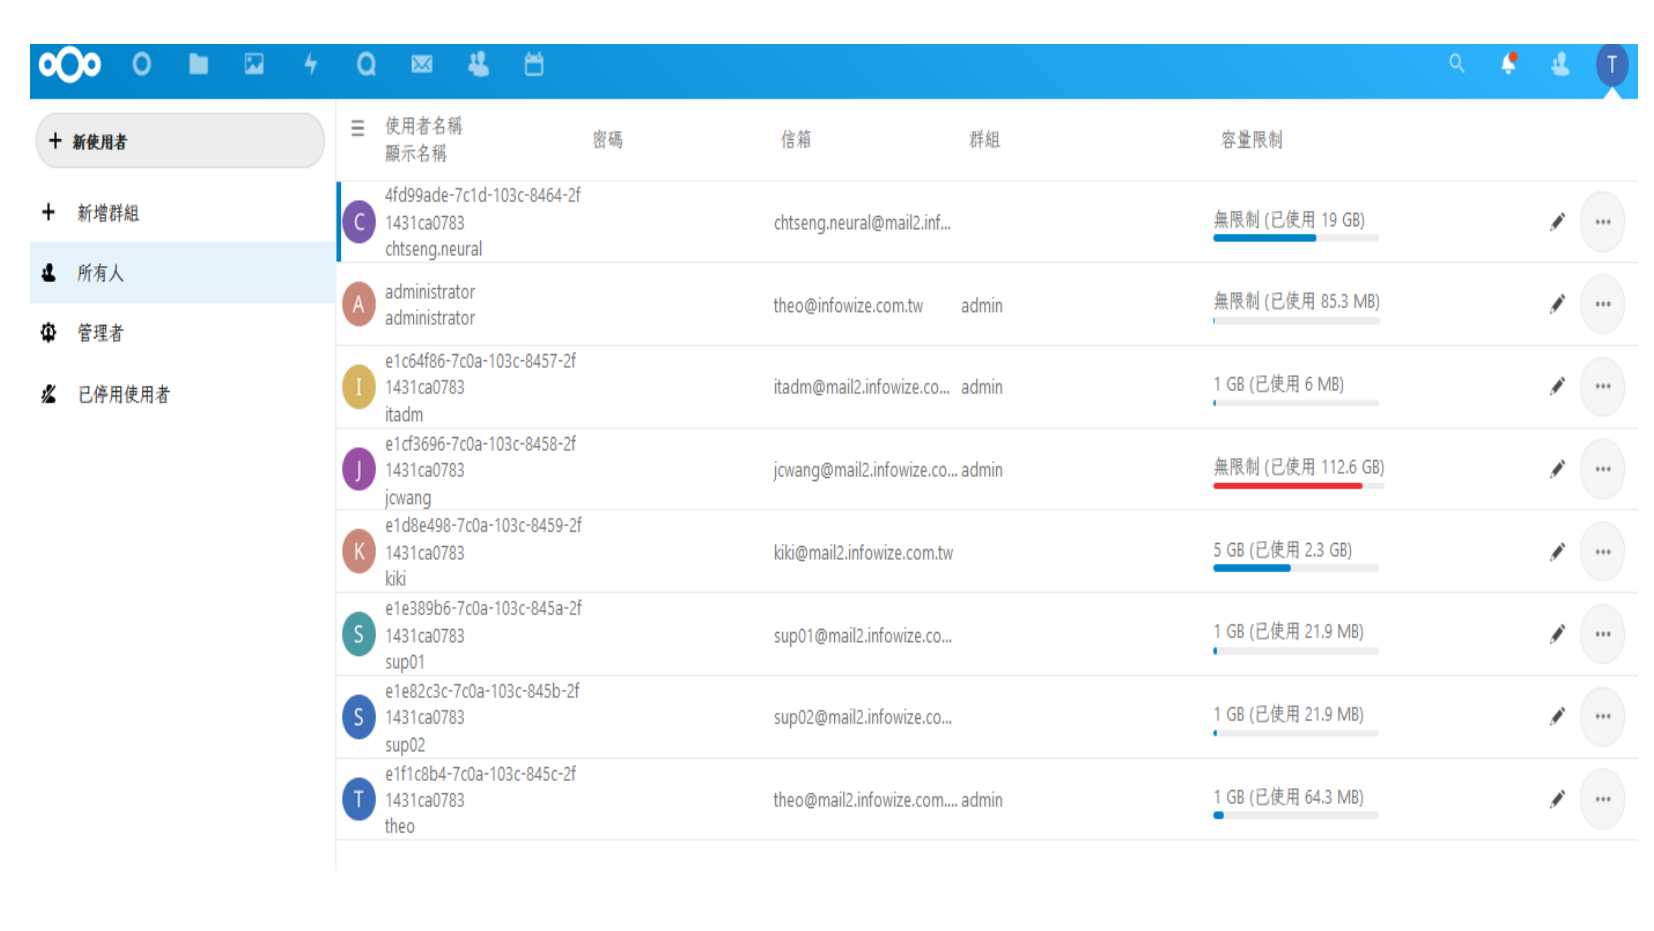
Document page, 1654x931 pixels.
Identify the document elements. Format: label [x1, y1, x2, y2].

picture [30, 44, 1638, 871]
